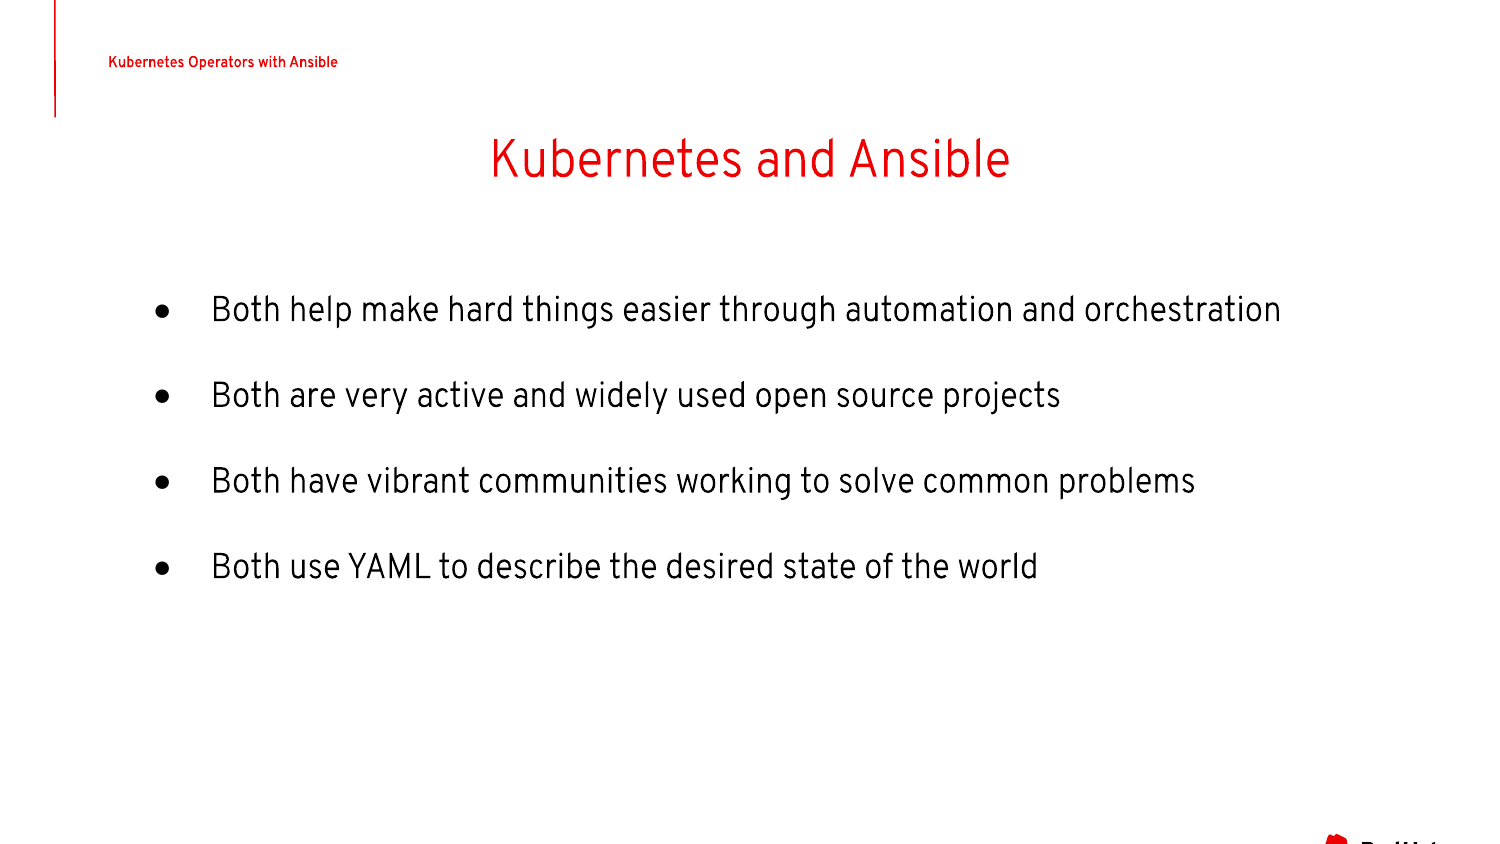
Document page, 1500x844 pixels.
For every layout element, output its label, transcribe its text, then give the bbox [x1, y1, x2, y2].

text_box ● [153, 460, 187, 500]
picture [1317, 834, 1438, 844]
text_box [0, 0, 1500, 844]
text_box ● [153, 545, 187, 586]
text_box ● [153, 374, 187, 415]
text_box ● [153, 288, 187, 329]
